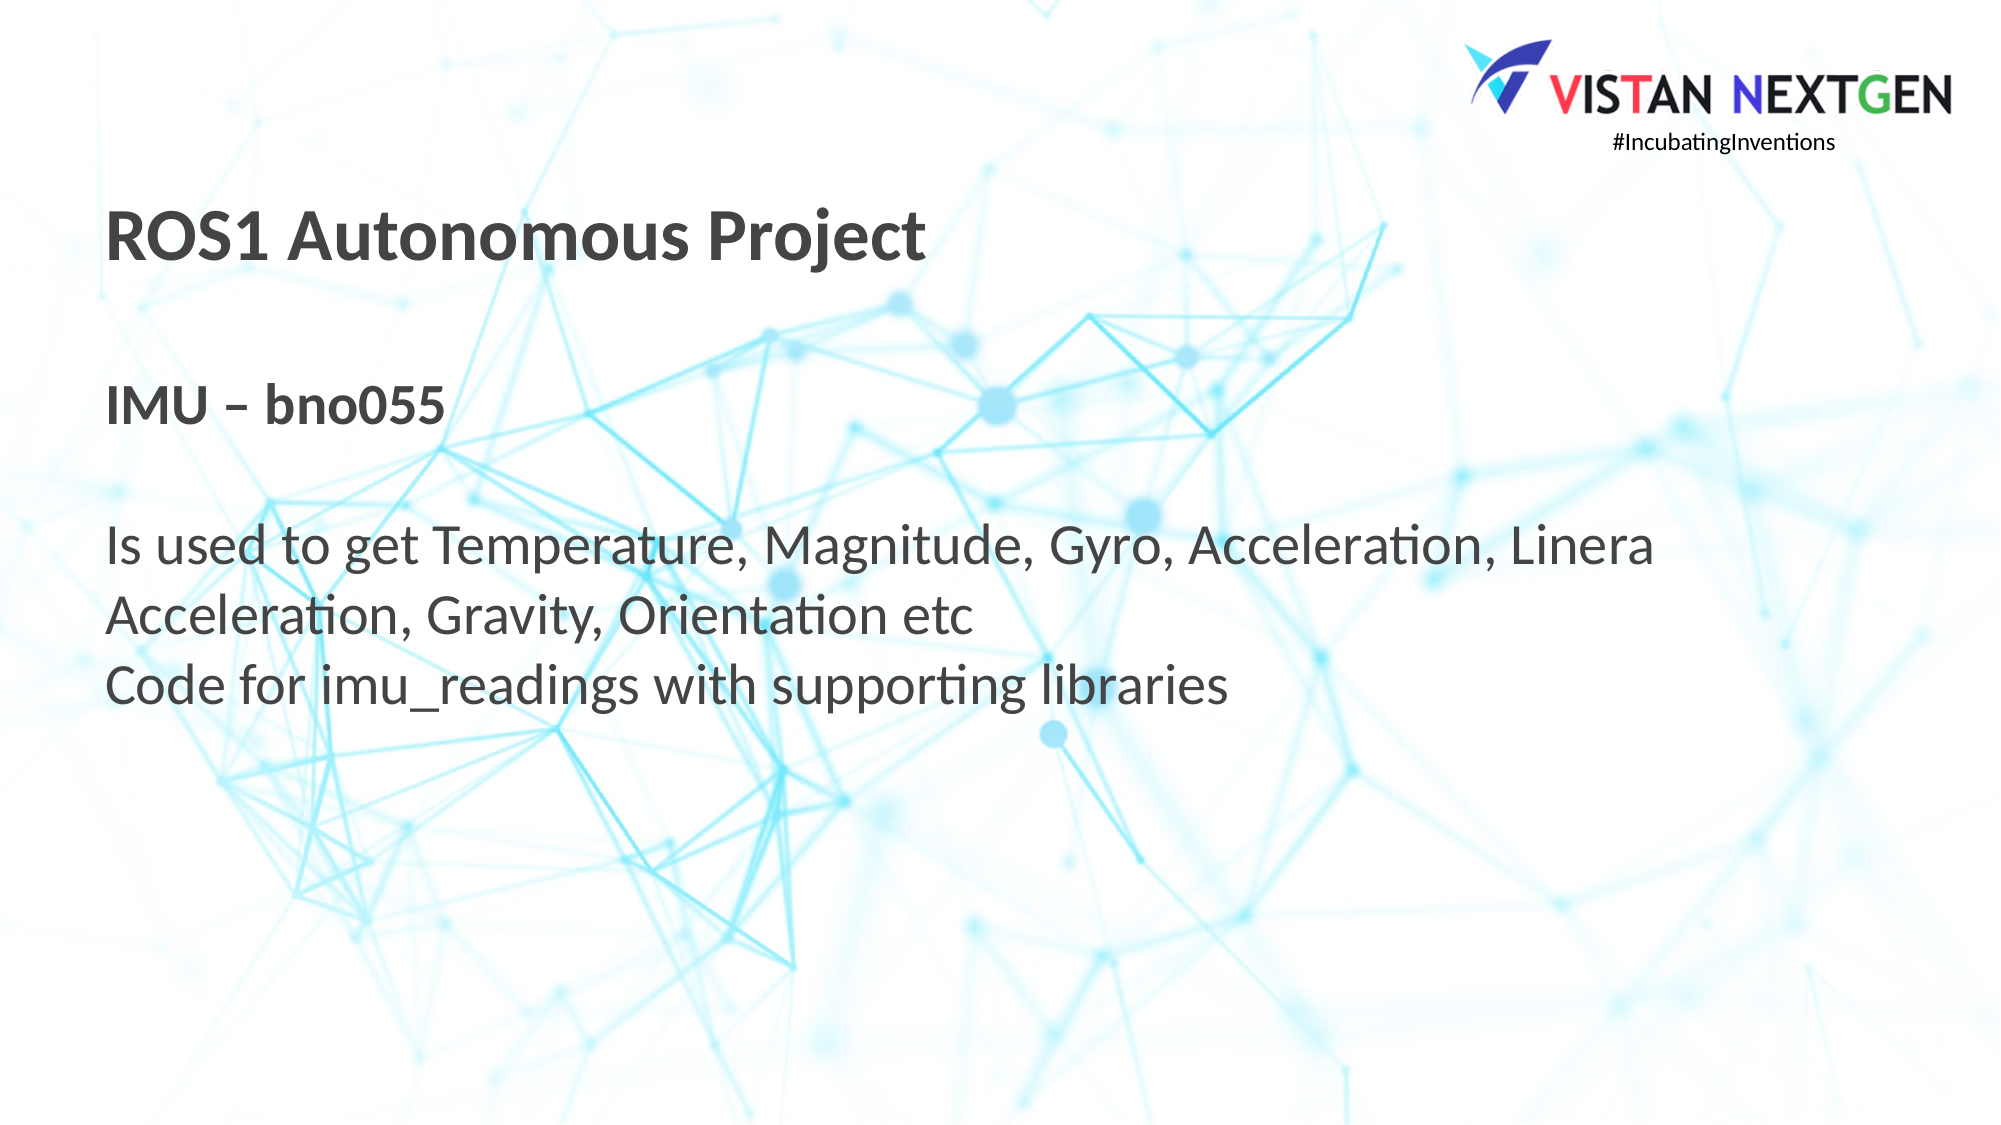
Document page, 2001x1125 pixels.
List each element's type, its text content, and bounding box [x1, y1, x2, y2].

text_box #IncubatingInventions [1610, 123, 1913, 156]
text_box [1439, 36, 1975, 119]
text_box ROS1 Autonomous Project IMU – bno055 Is used to get Temperature, Magnitude, Gyro, Acceleration, Linera Acceleration, Gravity, Orientation etc Code for imu_readings with supporting libraries [90, 178, 1842, 794]
picture [0, 0, 2000, 1125]
